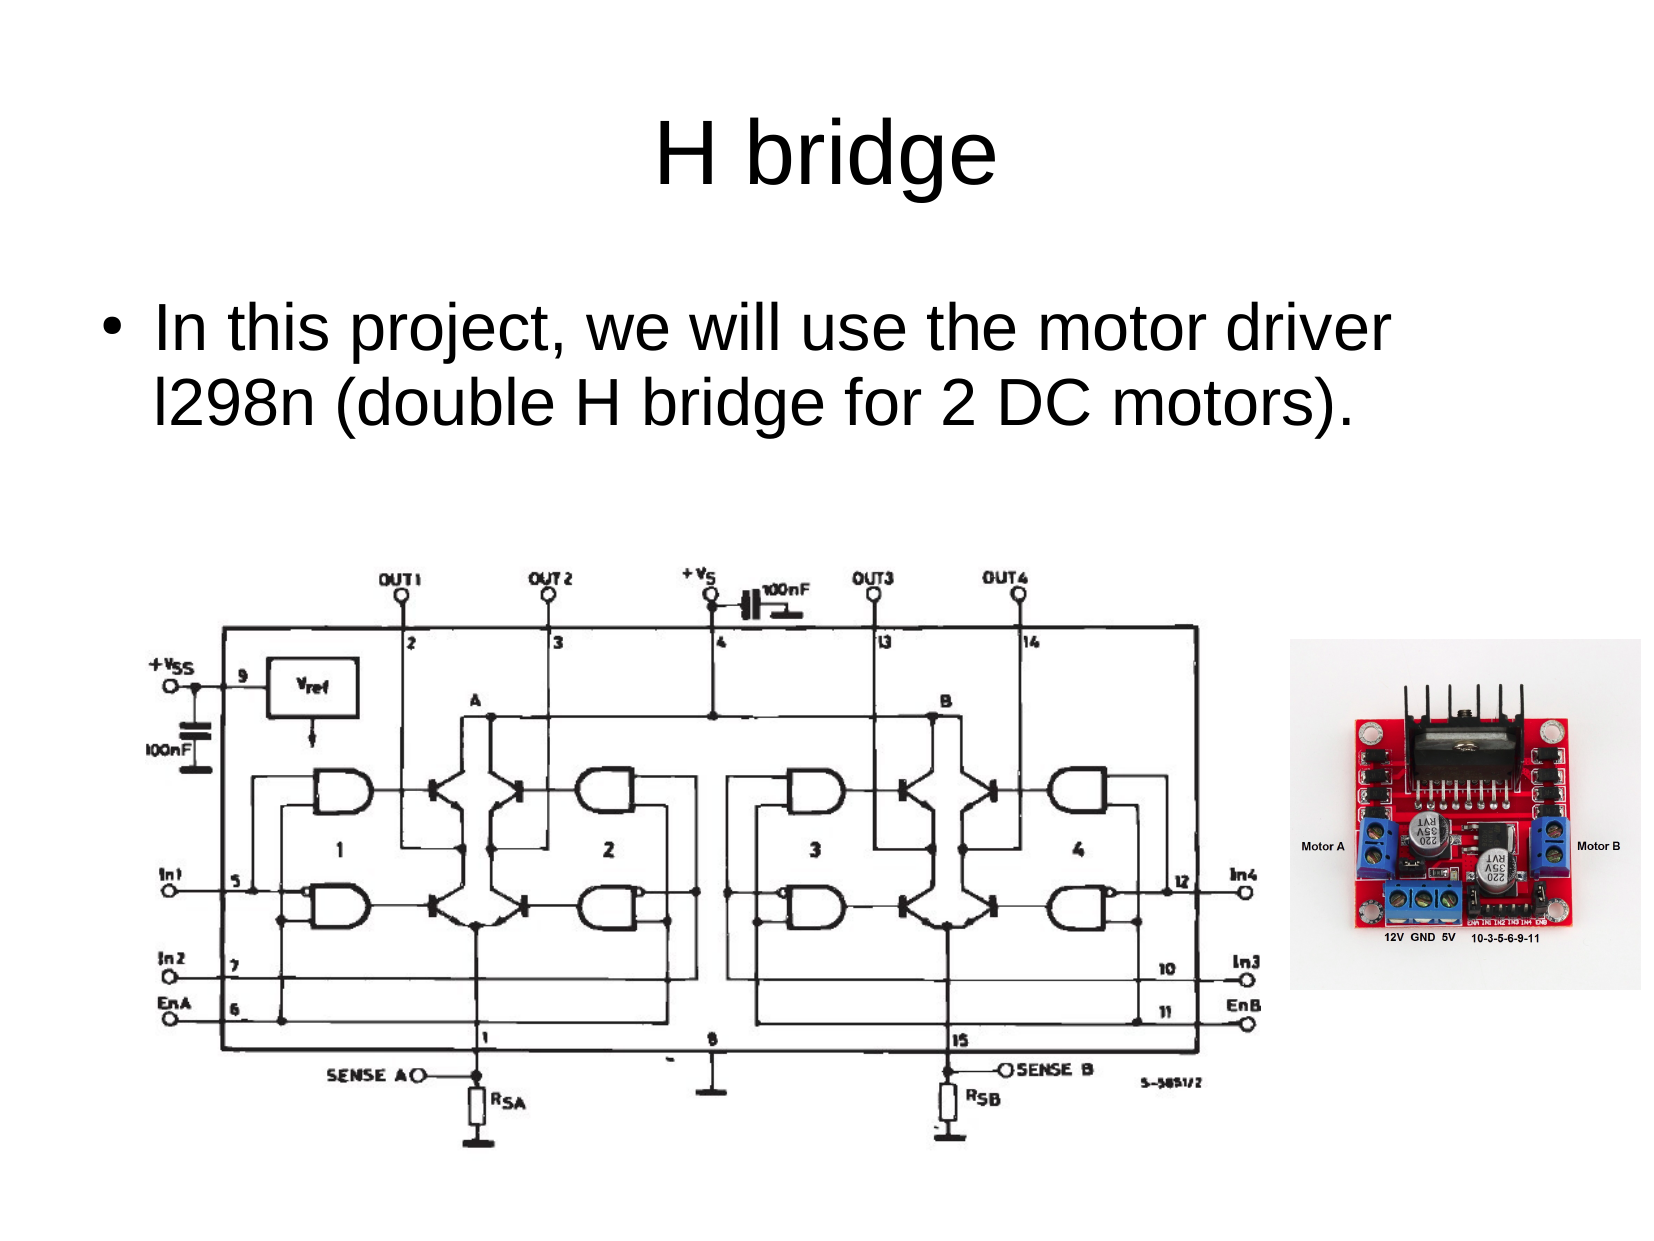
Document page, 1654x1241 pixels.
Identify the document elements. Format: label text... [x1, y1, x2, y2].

picture [145, 494, 1261, 1171]
picture [1290, 639, 1641, 991]
list In this project, we will use the motor driver l298n (double H bridge for 2 DC motors). [82, 290, 1546, 496]
title H bridge [82, 49, 1571, 257]
